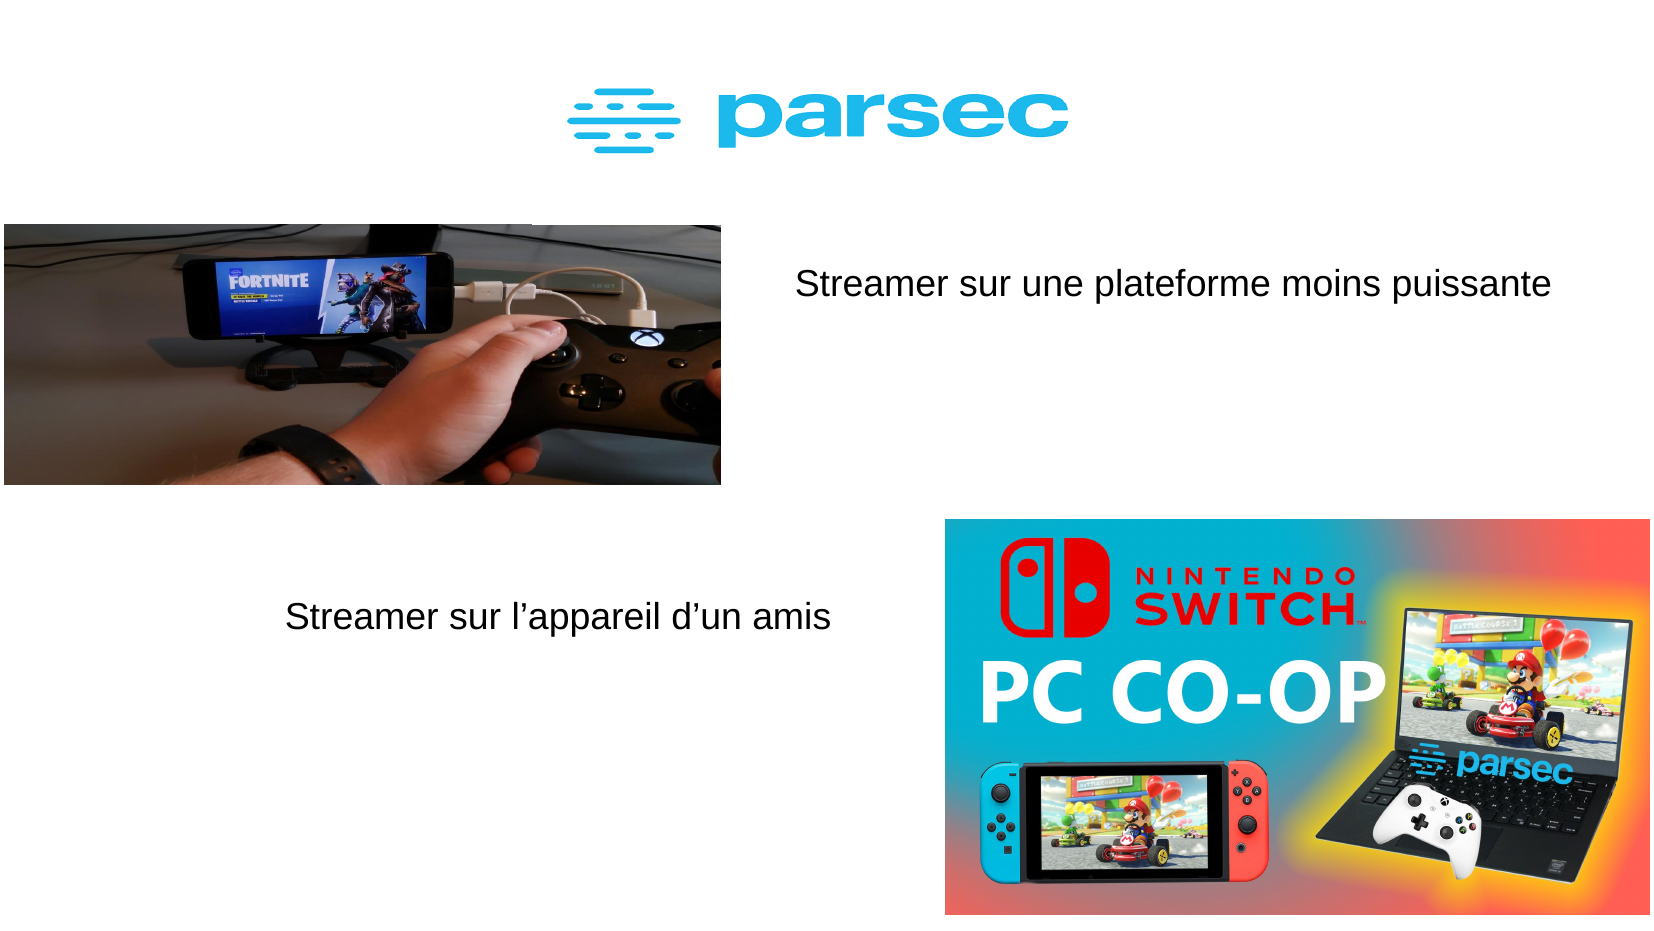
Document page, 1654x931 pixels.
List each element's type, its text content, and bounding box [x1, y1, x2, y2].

picture [945, 519, 1650, 916]
picture [4, 14, 1111, 485]
text_box Streamer sur l’appareil d’un amis [270, 588, 856, 646]
text_box Streamer sur une plateforme moins puissante [780, 255, 1576, 312]
